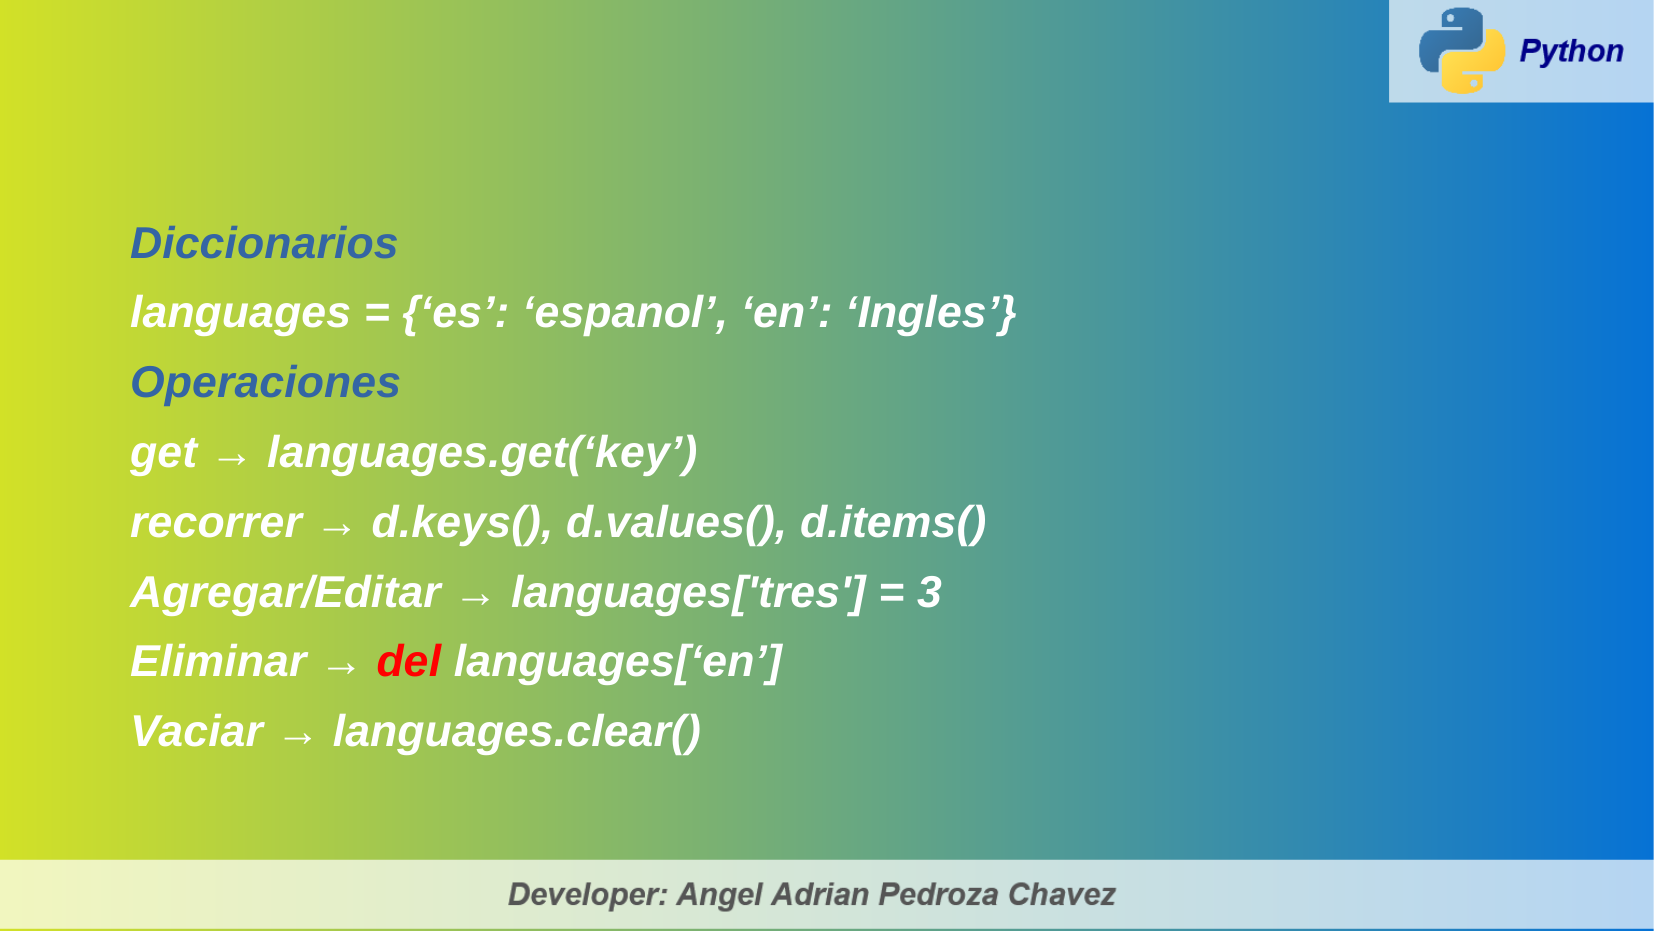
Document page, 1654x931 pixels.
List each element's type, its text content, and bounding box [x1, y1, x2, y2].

list Diccionarios languages = {‘es’: ‘espanol’, ‘en’: ‘Ingles’} Operaciones get → languages.get(‘key’) recorrer → d.keys(), d.values(), d.items() Agregar/Editar → languages['tres'] = 3 Eliminar → del languages[‘en’] Vaciar → languages.clear() [82, 217, 1571, 758]
picture [0, 0, 1654, 931]
